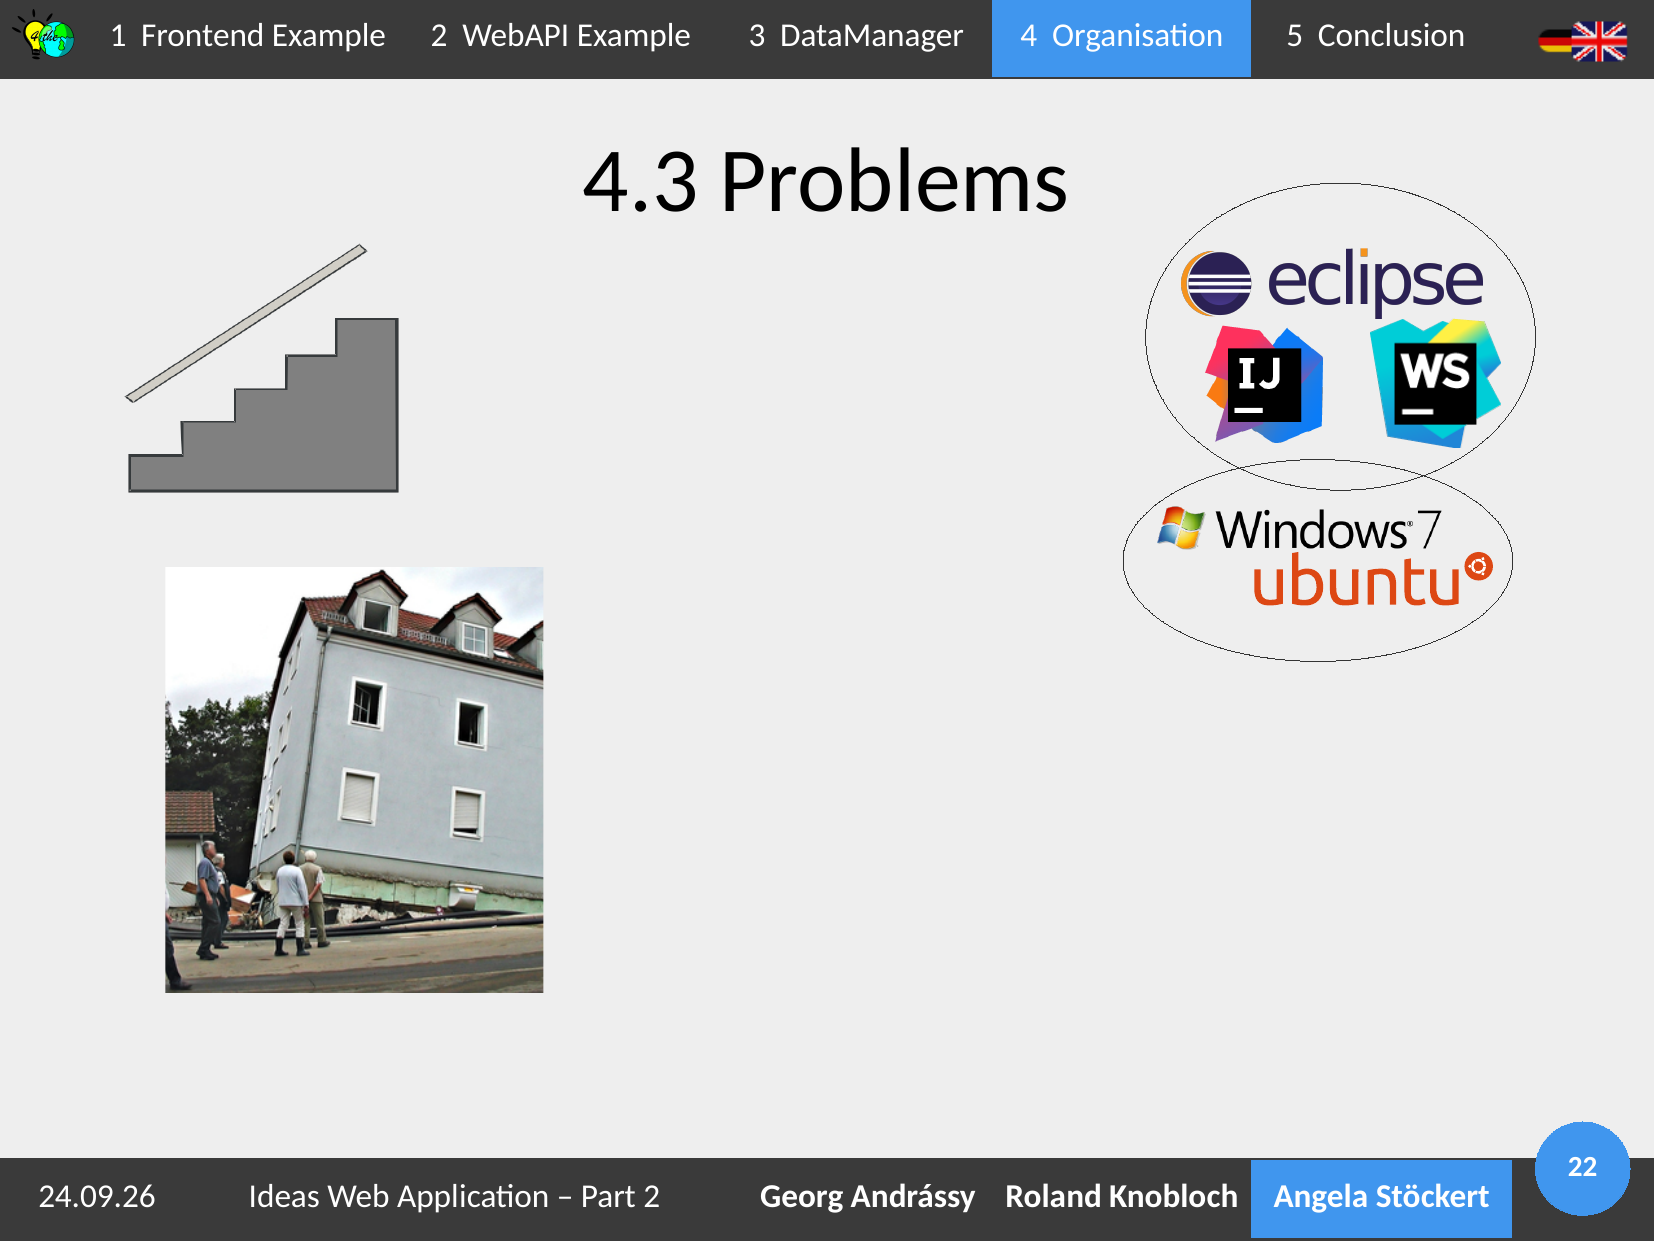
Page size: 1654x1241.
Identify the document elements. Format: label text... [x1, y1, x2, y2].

picture [124, 230, 420, 526]
picture [1181, 248, 1501, 448]
text_box 3 DataManager [720, 0, 992, 77]
text_box Roland Knobloch [992, 1160, 1251, 1238]
text_box 4 Organisation [992, 0, 1251, 77]
text_box 1 Frontend Example [94, 0, 401, 77]
picture [1536, 18, 1629, 64]
title 4.3 Problems [82, 106, 1571, 272]
text_box Angela Stöckert [1251, 1160, 1512, 1238]
text_box Georg Andrássy [744, 1160, 992, 1238]
picture [1151, 490, 1543, 668]
picture [165, 567, 544, 993]
picture [2, 0, 83, 79]
text_box Ideas Web Application – Part 2 [242, 1160, 668, 1238]
text_box 2 WebAPI Example [401, 0, 720, 77]
picture [1205, 325, 1323, 443]
text_box 5 Conclusion [1251, 0, 1501, 77]
